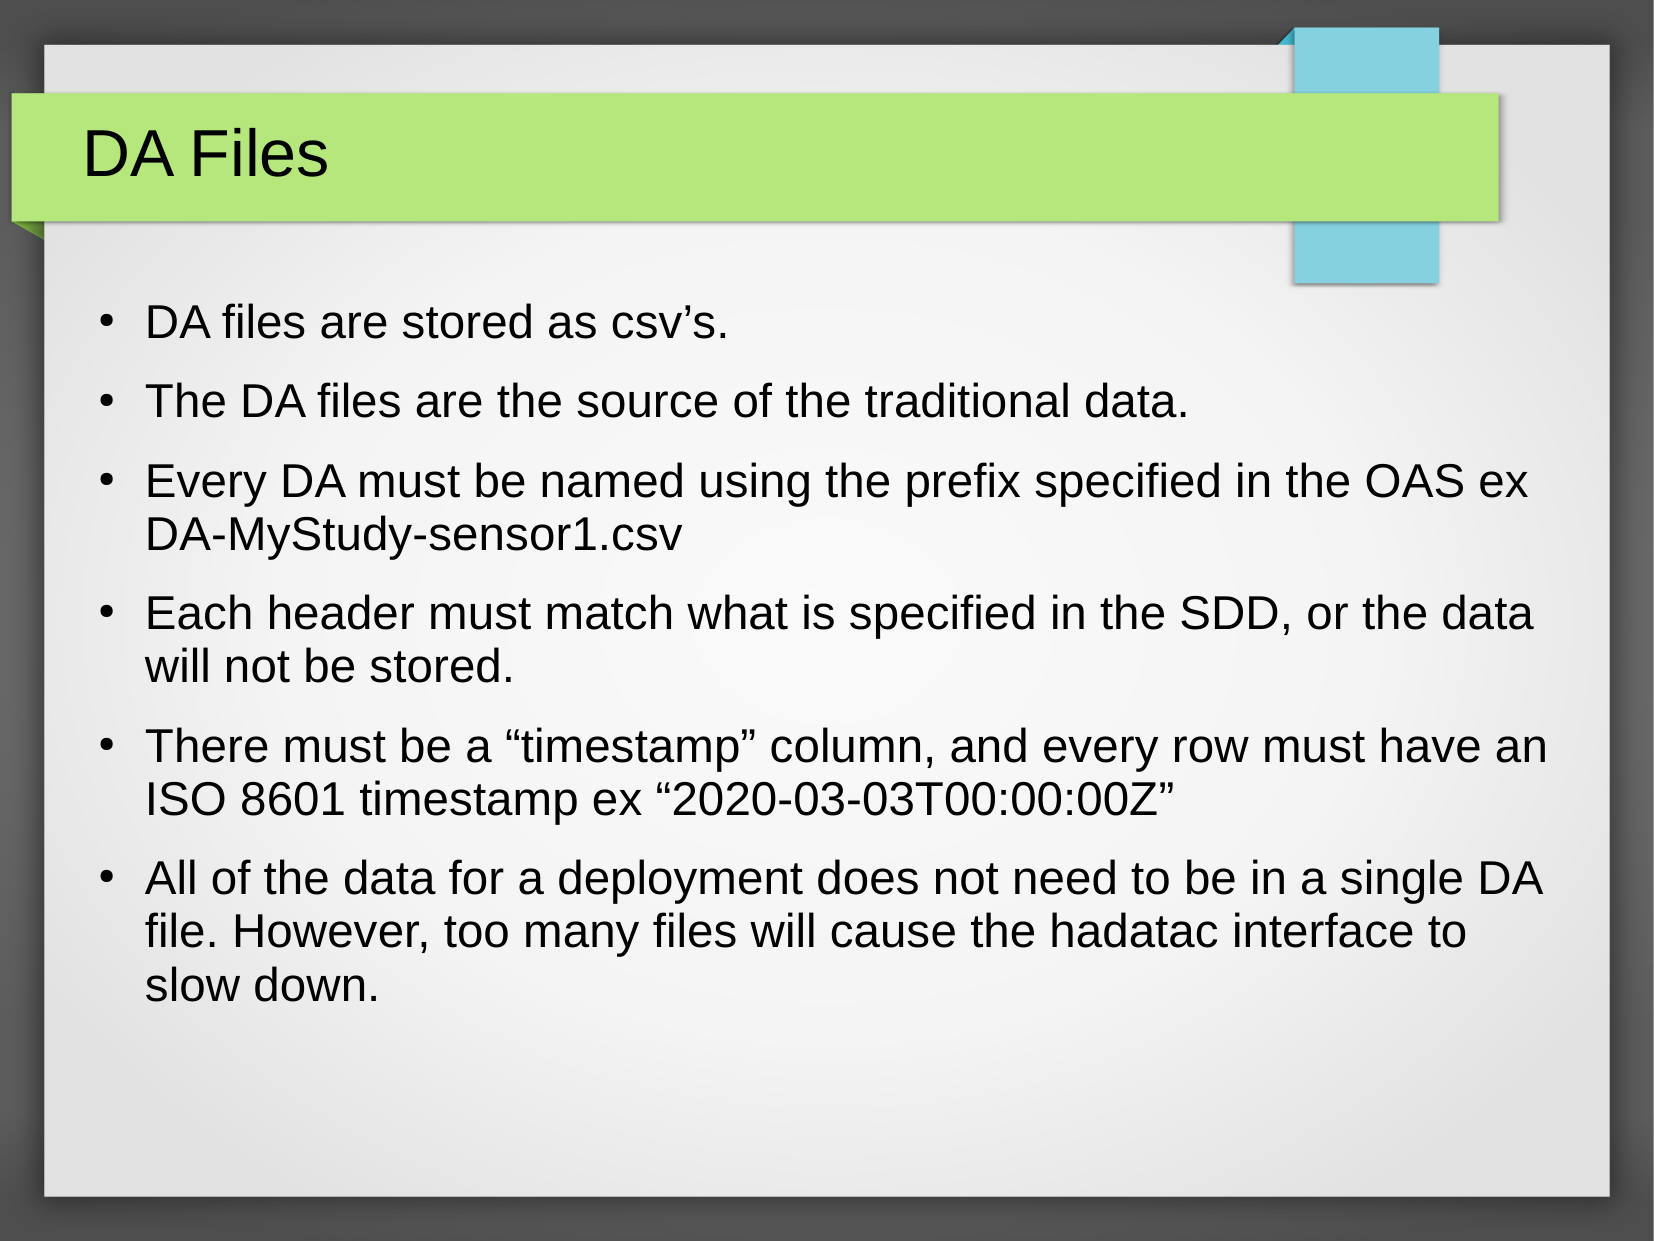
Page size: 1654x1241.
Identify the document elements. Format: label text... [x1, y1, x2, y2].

list DA files are stored as csv’s. The DA files are the source of the traditional data. Every DA must be named using the prefix specified in the OAS ex DA-MyStudy-sensor1.csv Each header must match what is specified in the SDD, or the data will not be stored. There must be a “timestamp” column, and every row must have an ISO 8601 timestamp ex “2020-03-03T00:00:00Z” All of the data for a deployment does not need to be in a single DA file. However, too many files will cause the hadatac interface to slow down. [82, 295, 1571, 1015]
title DA Files [82, 94, 1264, 213]
picture [0, 0, 1654, 1241]
